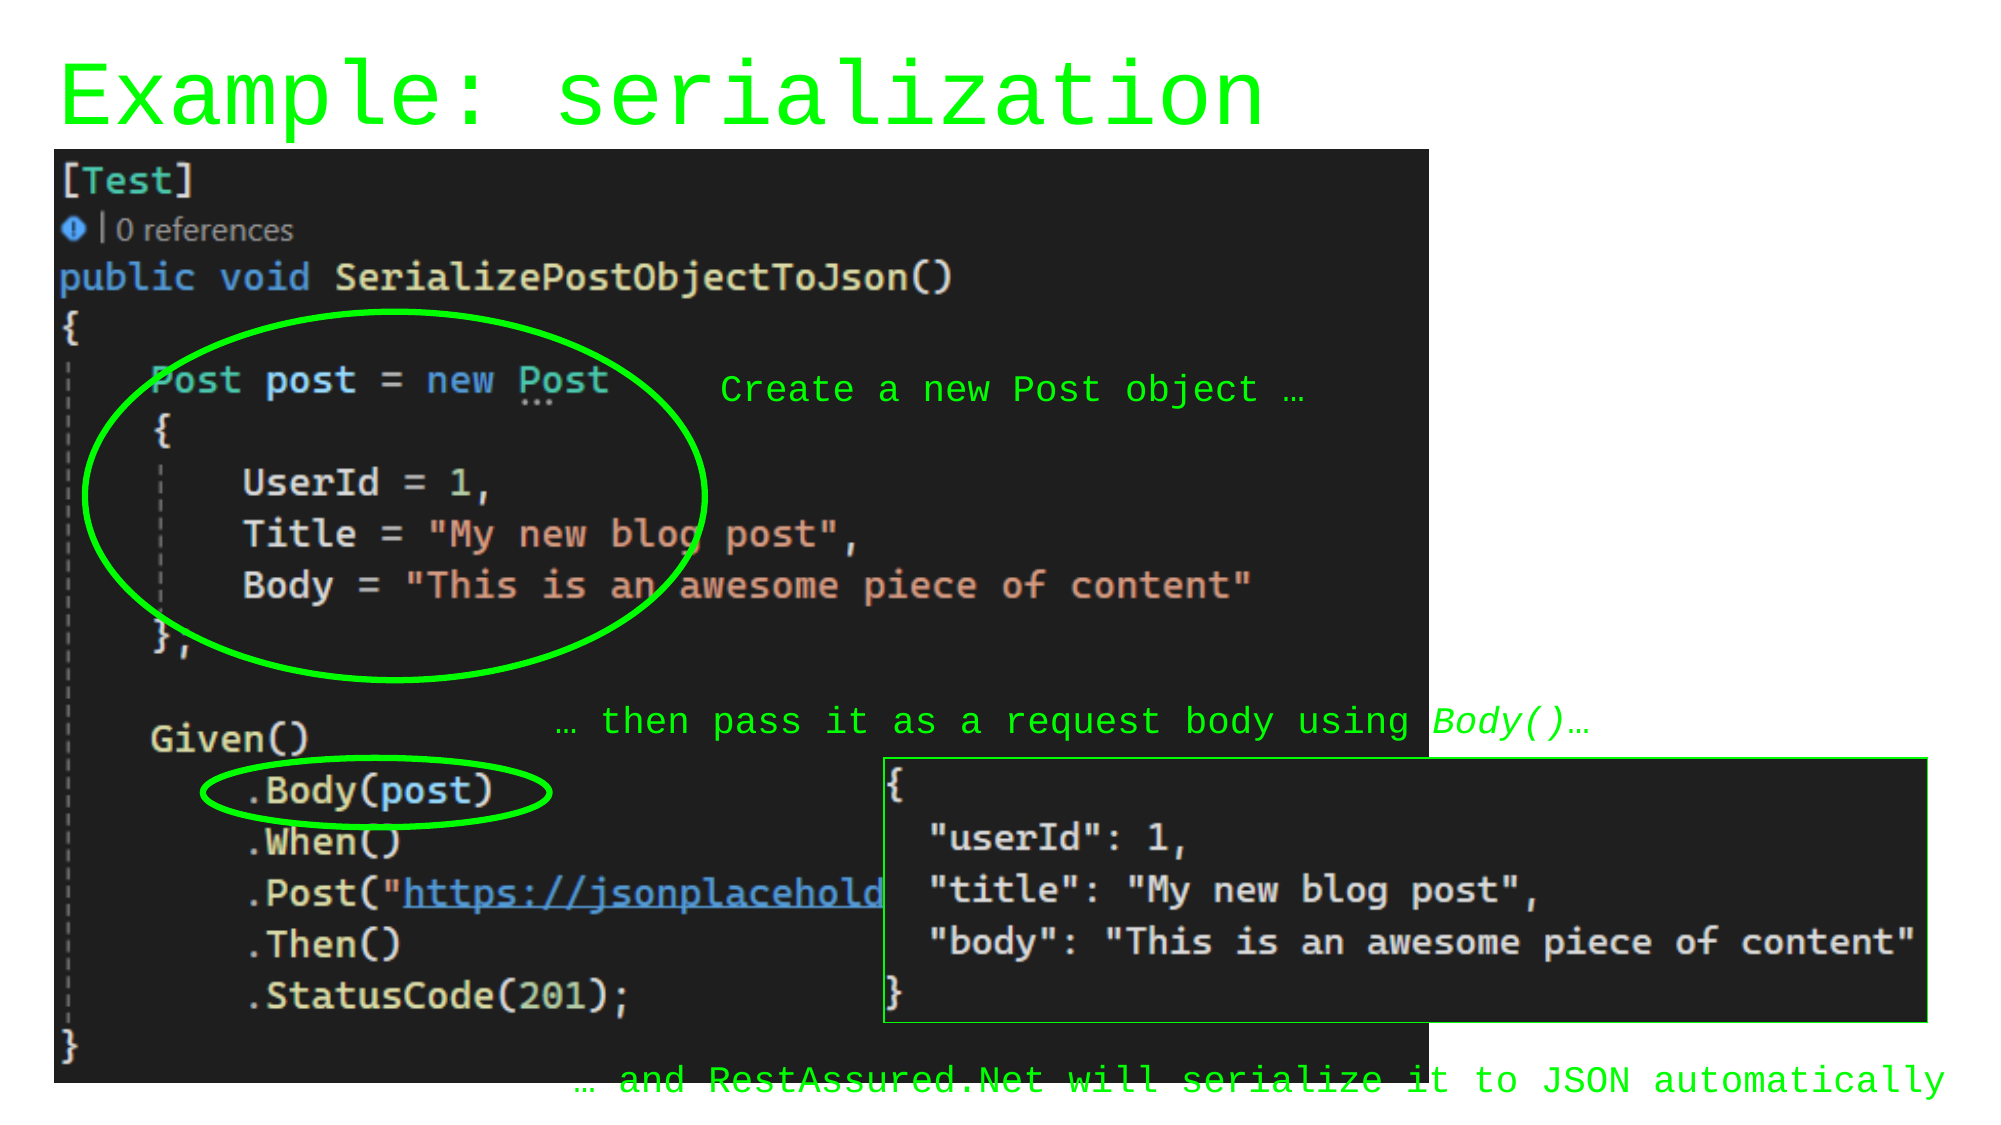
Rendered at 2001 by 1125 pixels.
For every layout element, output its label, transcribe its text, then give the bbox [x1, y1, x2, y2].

title Example: serialization [43, 25, 1769, 165]
text_box … then pass it as a request body using Body()… [539, 688, 1914, 749]
picture [884, 758, 1927, 1022]
picture [54, 165, 1429, 1083]
text_box … and RestAssured.Net will serialize it to JSON automatically [558, 1047, 1994, 1108]
text_box Create a new Post object … [705, 356, 1374, 418]
